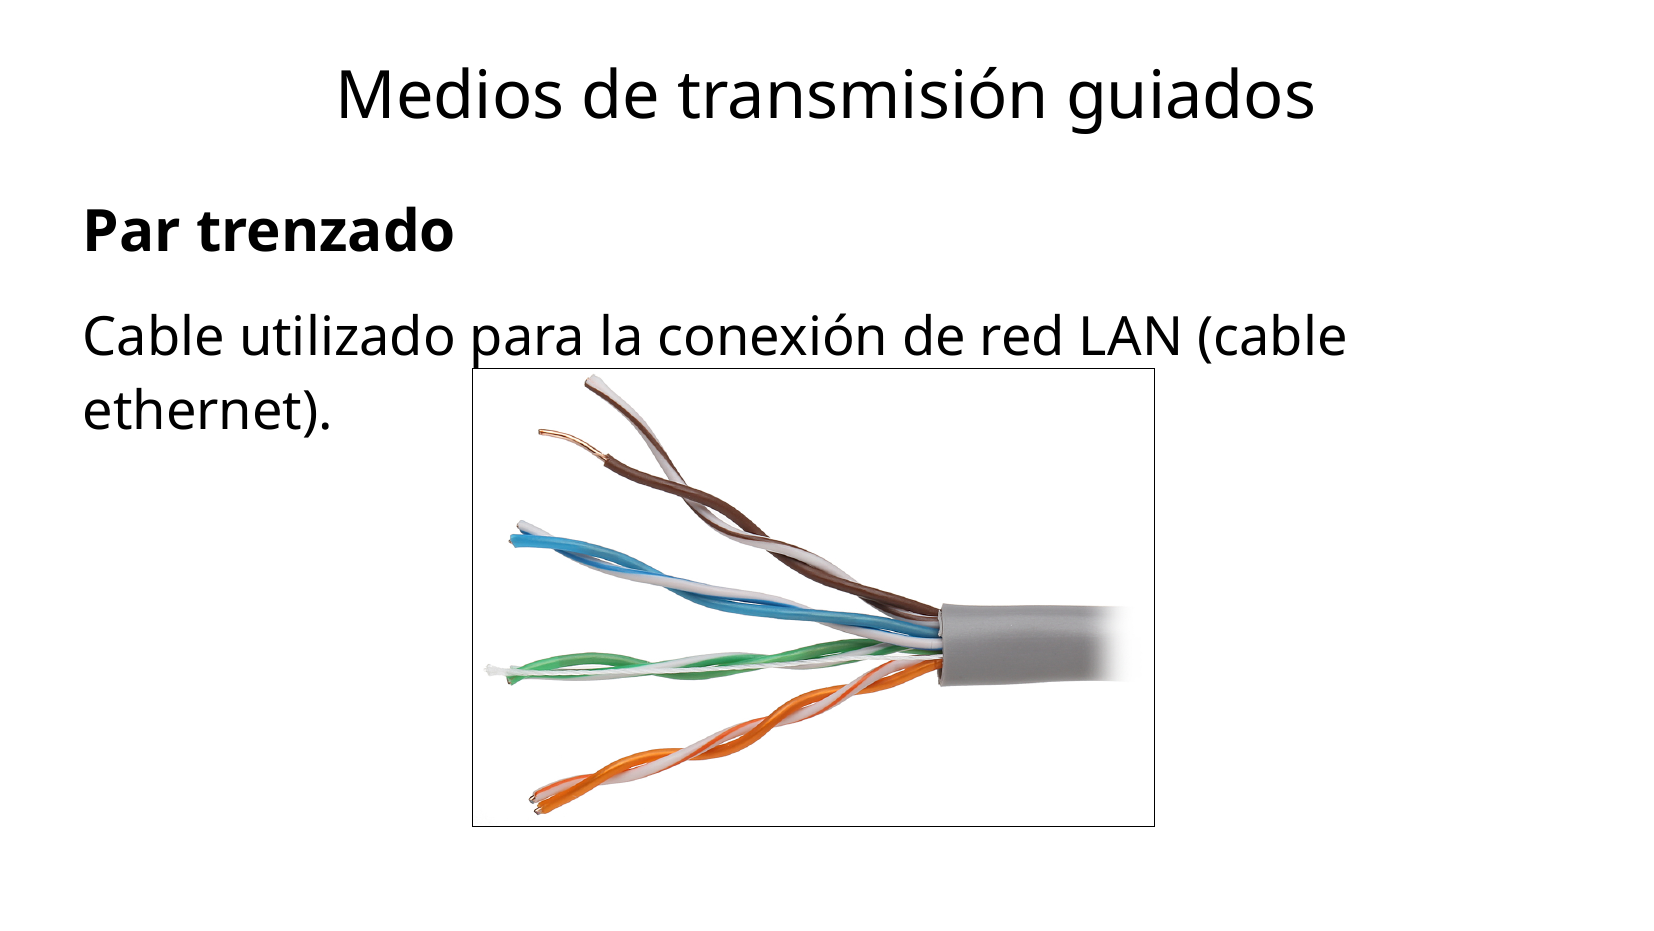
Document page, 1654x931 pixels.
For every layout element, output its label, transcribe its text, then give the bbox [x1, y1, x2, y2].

picture [472, 368, 1155, 827]
list Par trenzado Cable utilizado para la conexión de red LAN (cable ethernet). [82, 188, 1565, 869]
title Medios de transmisión guiados [82, 37, 1571, 148]
